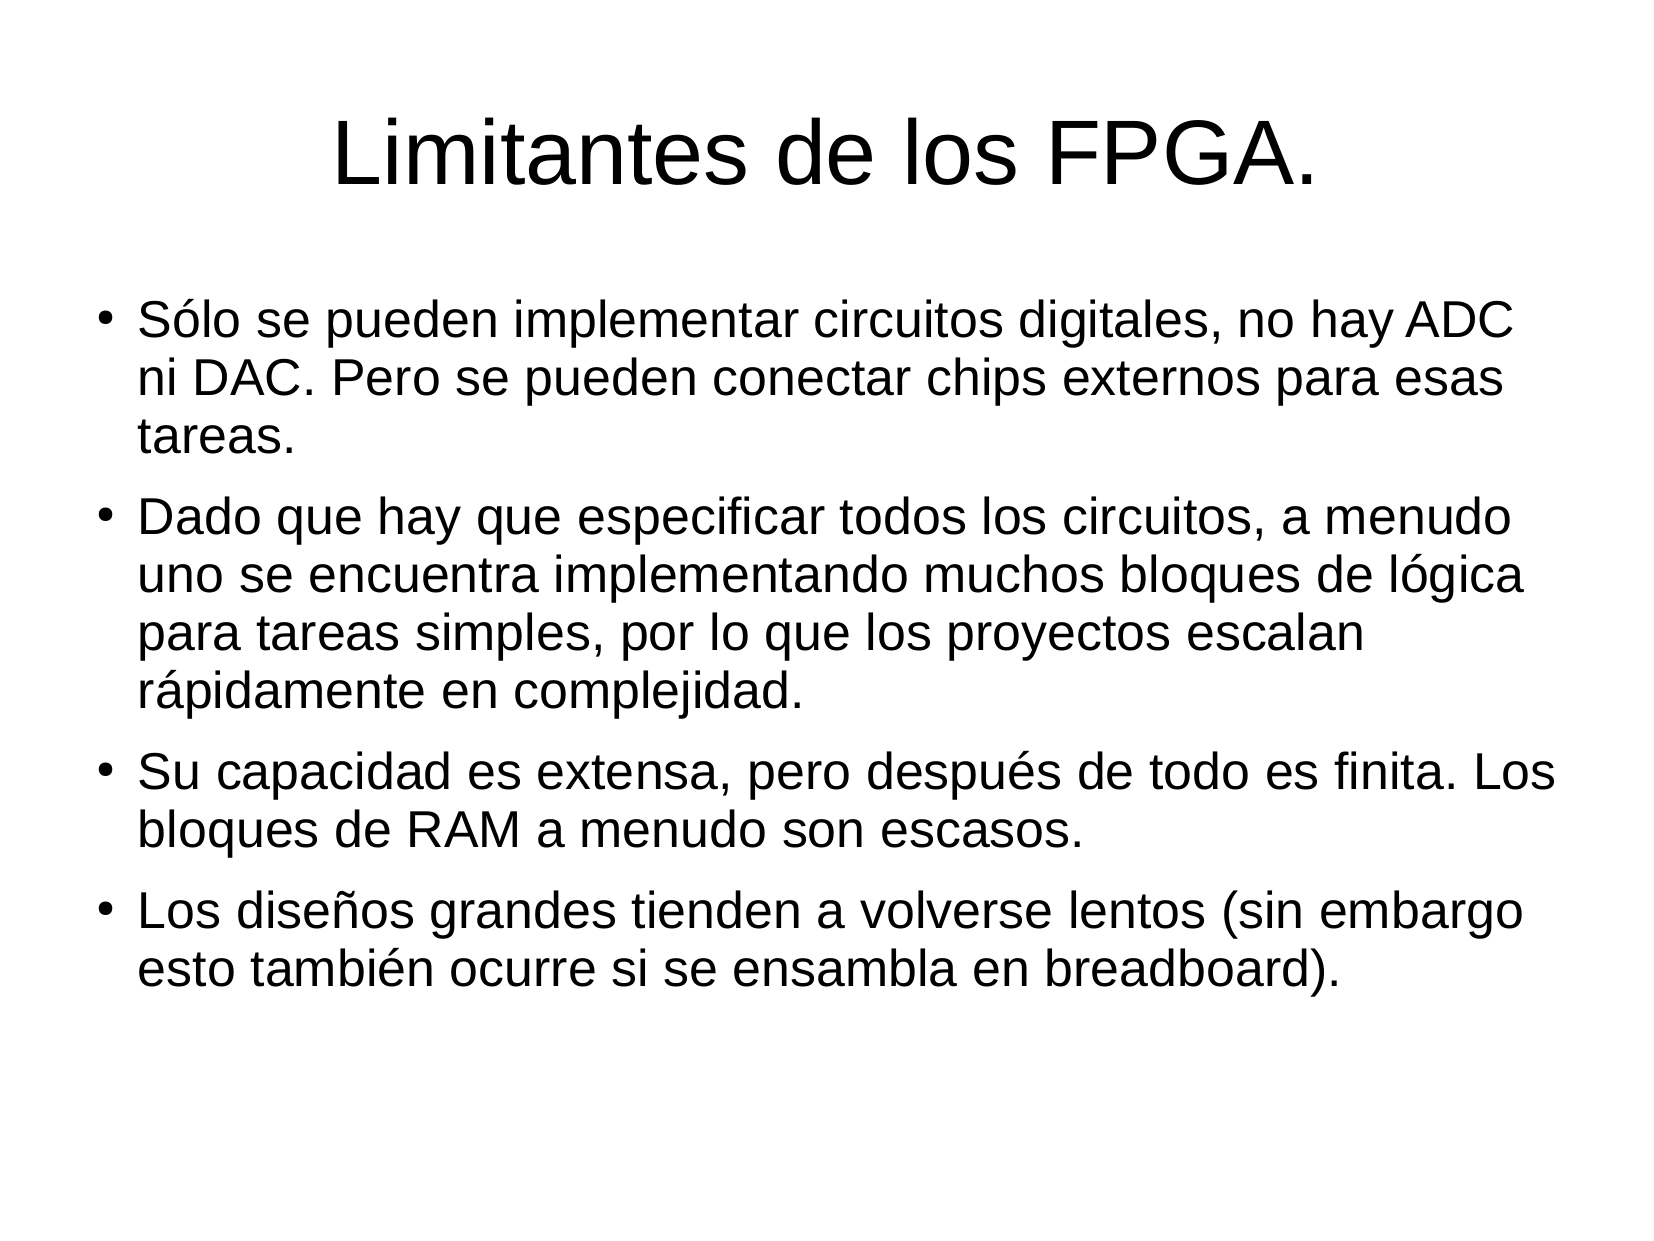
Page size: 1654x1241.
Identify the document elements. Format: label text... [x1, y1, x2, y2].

list Sólo se pueden implementar circuitos digitales, no hay ADC ni DAC. Pero se pueden conectar chips externos para esas tareas. Dado que hay que especificar todos los circuitos, a menudo uno se encuentra implementando muchos bloques de lógica para tareas simples, por lo que los proyectos escalan rápidamente en complejidad. Su capacidad es extensa, pero después de todo es finita. Los bloques de RAM a menudo son escasos. Los diseños grandes tienden a volverse lentos (sin embargo esto también ocurre si se ensambla en breadboard). [82, 290, 1571, 1010]
title Limitantes de los FPGA. [82, 49, 1571, 257]
